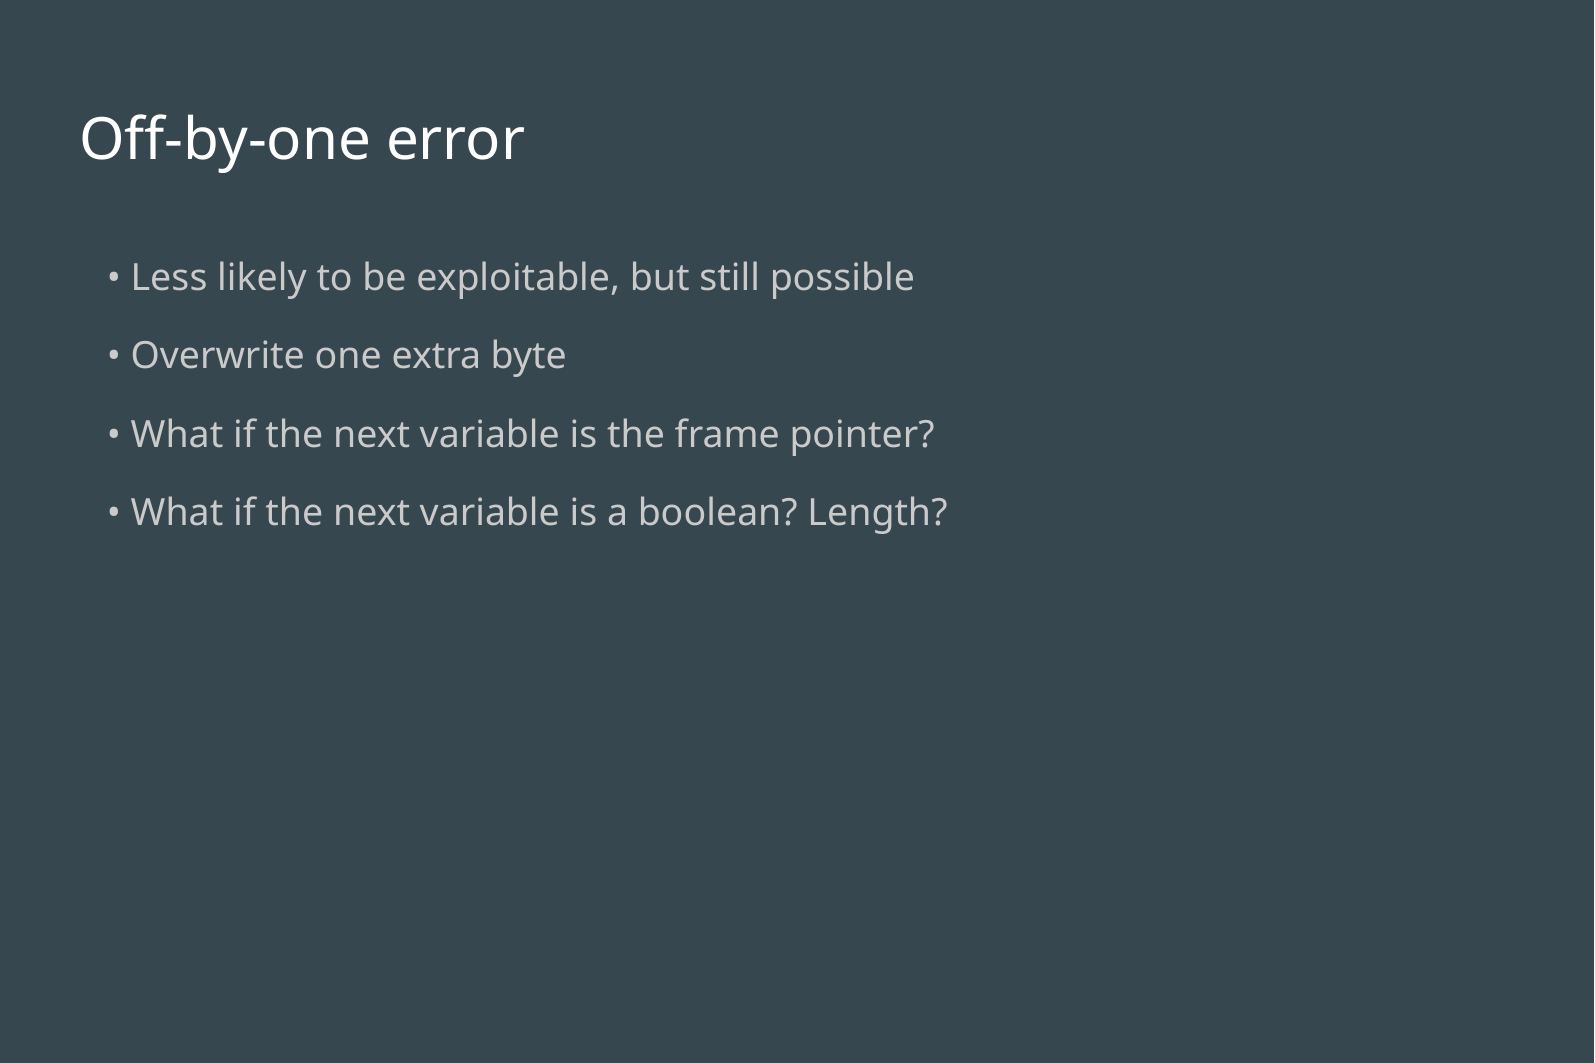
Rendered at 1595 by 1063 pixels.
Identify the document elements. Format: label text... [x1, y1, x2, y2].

title Off-by-one error [79, 48, 1449, 227]
list • Less likely to be exploitable, but still possible • Overwrite one extra byte • What if the next variable is the frame pointer? • What if the next variable is a boolean? Length? [54, 238, 1541, 945]
